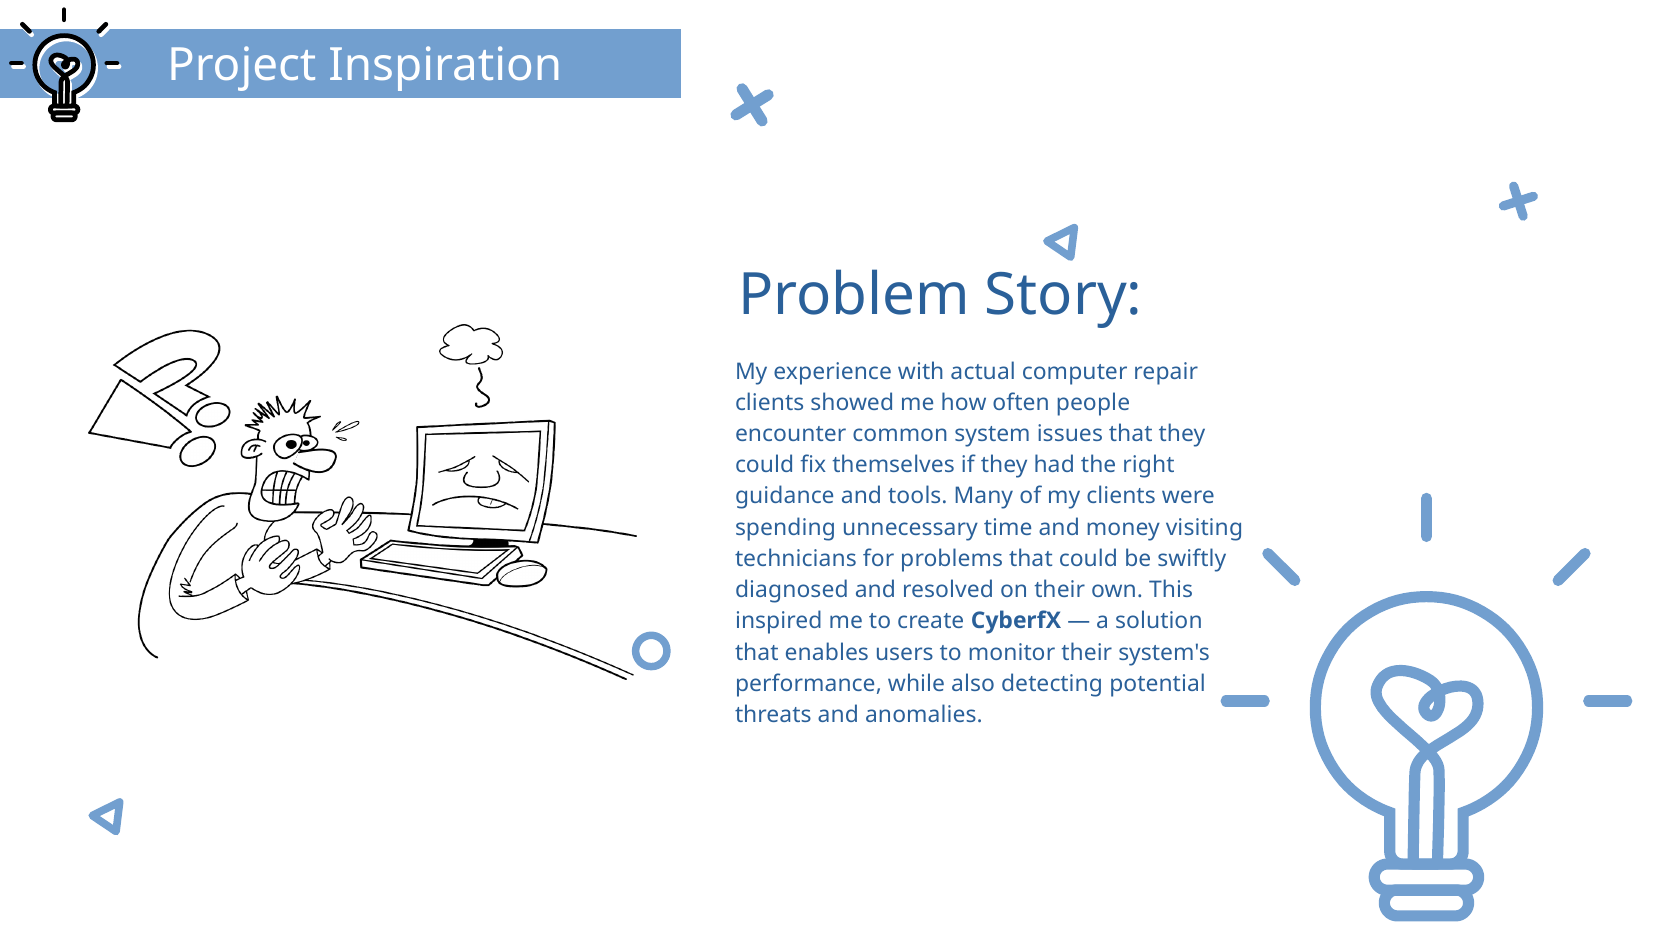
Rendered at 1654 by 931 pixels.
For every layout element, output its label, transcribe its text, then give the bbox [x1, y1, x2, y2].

title Project Inspiration [167, 22, 613, 102]
title Problem Story: [738, 224, 1376, 361]
picture [88, 324, 637, 680]
text_box My experience with actual computer repair clients showed me how often people encounter common system issues that they could fix themselves if they had the right guidance and tools. Many of my clients were spending unnecessary time and money visiting technicians for problems that could be swiftly diagnosed and resolved on their own. This inspired me to create CyberfX — a solution that enables users to monitor their system's performance, while also detecting potential threats and anomalies. [735, 354, 1246, 703]
